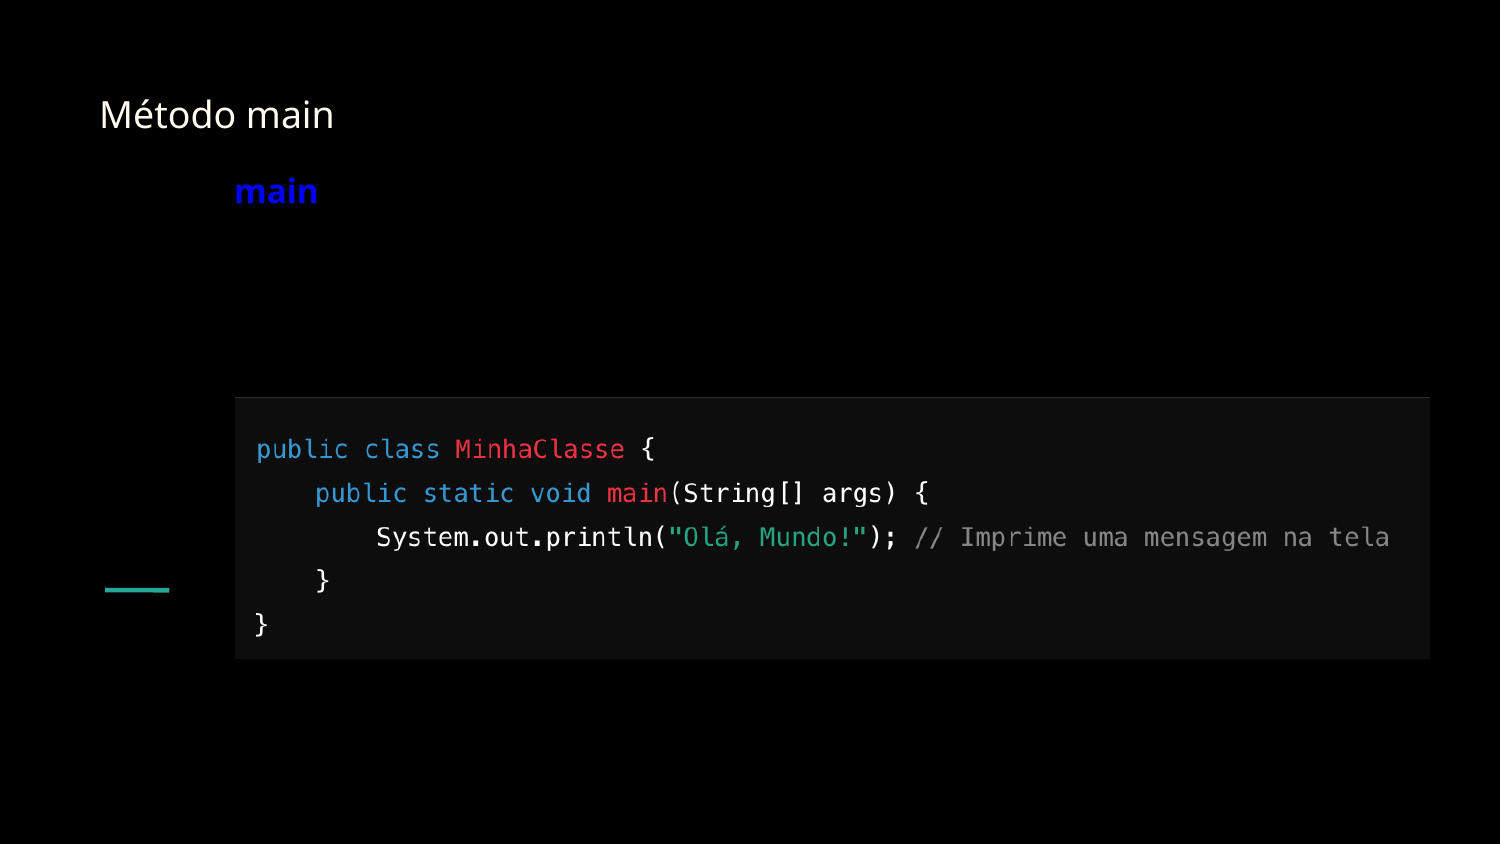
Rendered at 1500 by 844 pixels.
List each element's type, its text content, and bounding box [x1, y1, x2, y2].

subtitle Método main O método main é o ponto de entrada para qualquer aplicação Java. É onde o programa começa a ser executado [98, 155, 1413, 436]
picture [235, 397, 1430, 659]
title Método main [84, 40, 840, 156]
